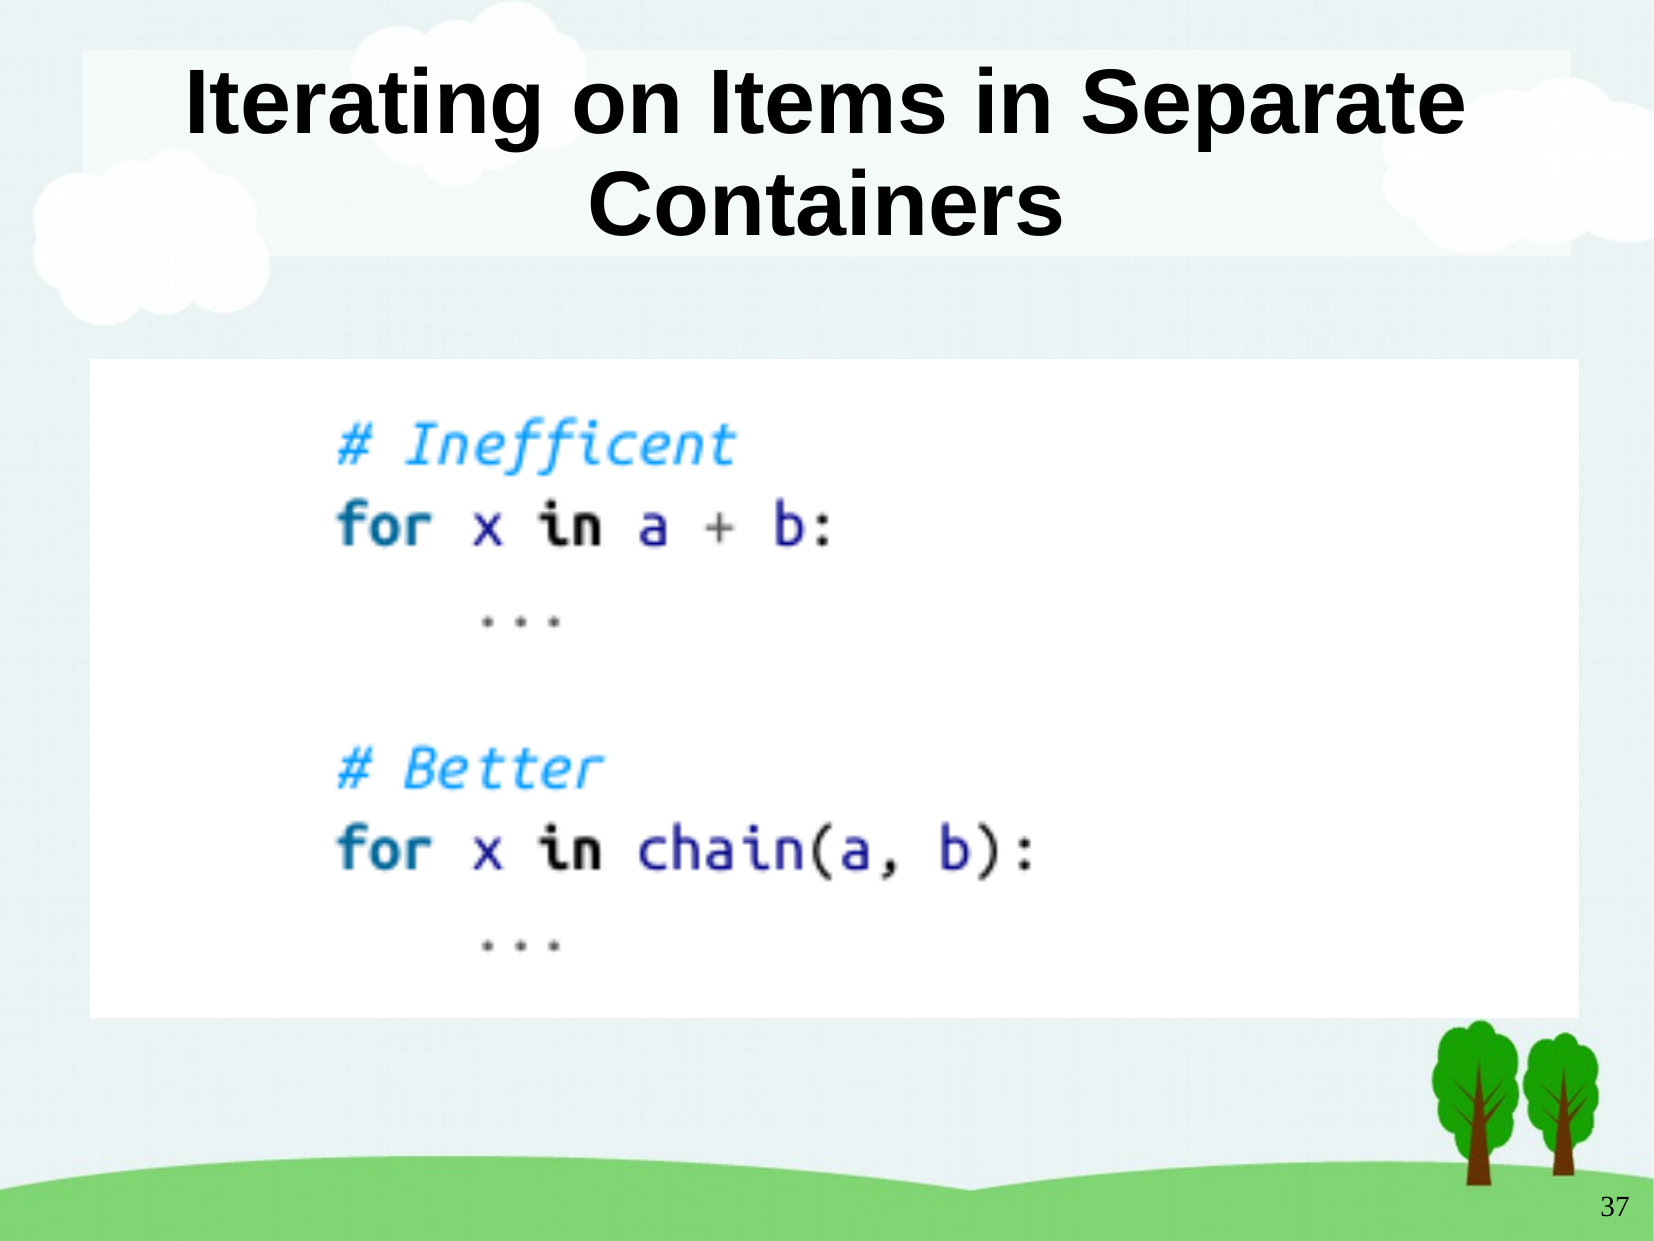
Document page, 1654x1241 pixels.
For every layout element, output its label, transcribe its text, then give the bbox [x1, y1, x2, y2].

title Iterating on Items in Separate Containers [82, 49, 1571, 257]
picture [0, 0, 1654, 1241]
